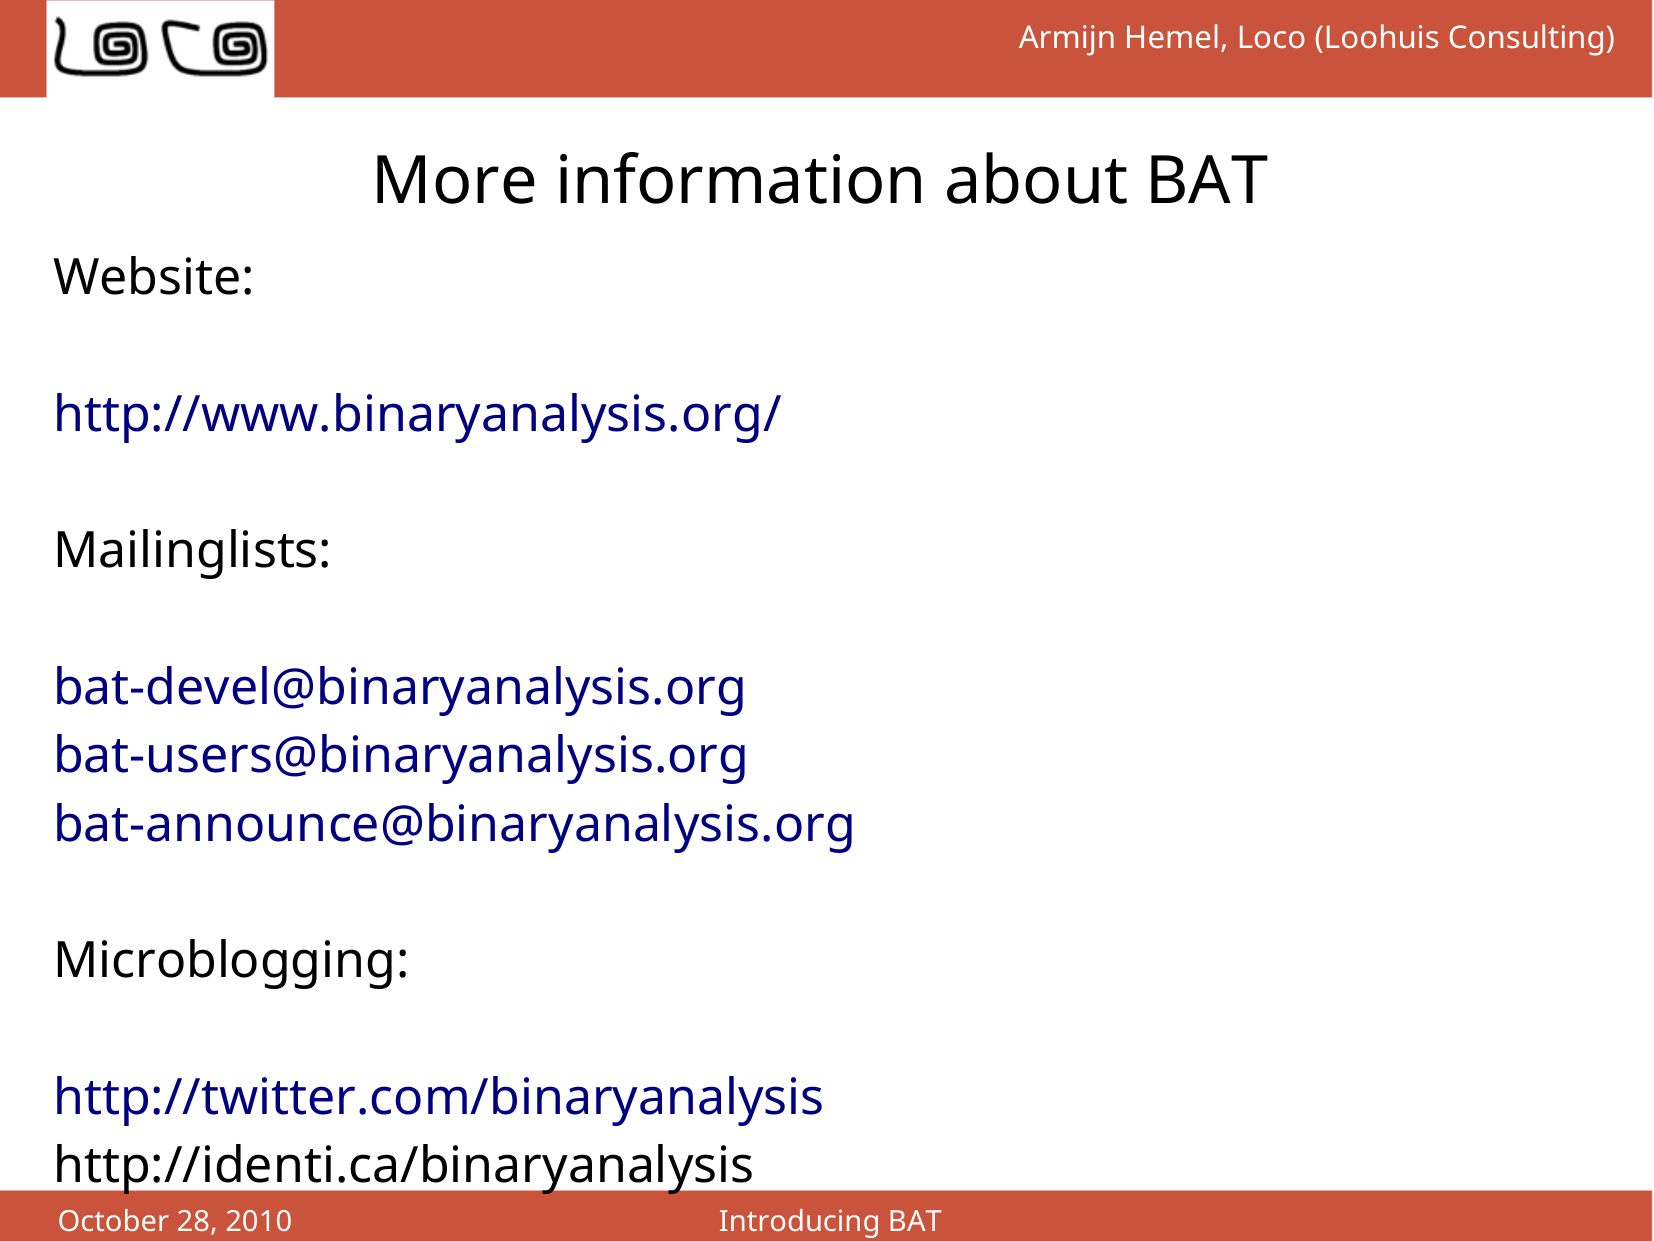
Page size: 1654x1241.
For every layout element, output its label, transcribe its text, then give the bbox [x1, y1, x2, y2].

title More information about BAT [47, 125, 1595, 229]
picture [0, 0, 1654, 1241]
subtitle Website: http://www.binaryanalysis.org/ Mailinglists: bat-devel@binaryanalysis.org bat-users@binaryanalysis.org bat-announce@binaryanalysis.org Microblogging: http://twitter.com/binaryanalysis http://identi.ca/binaryanalysis [53, 265, 1595, 1173]
